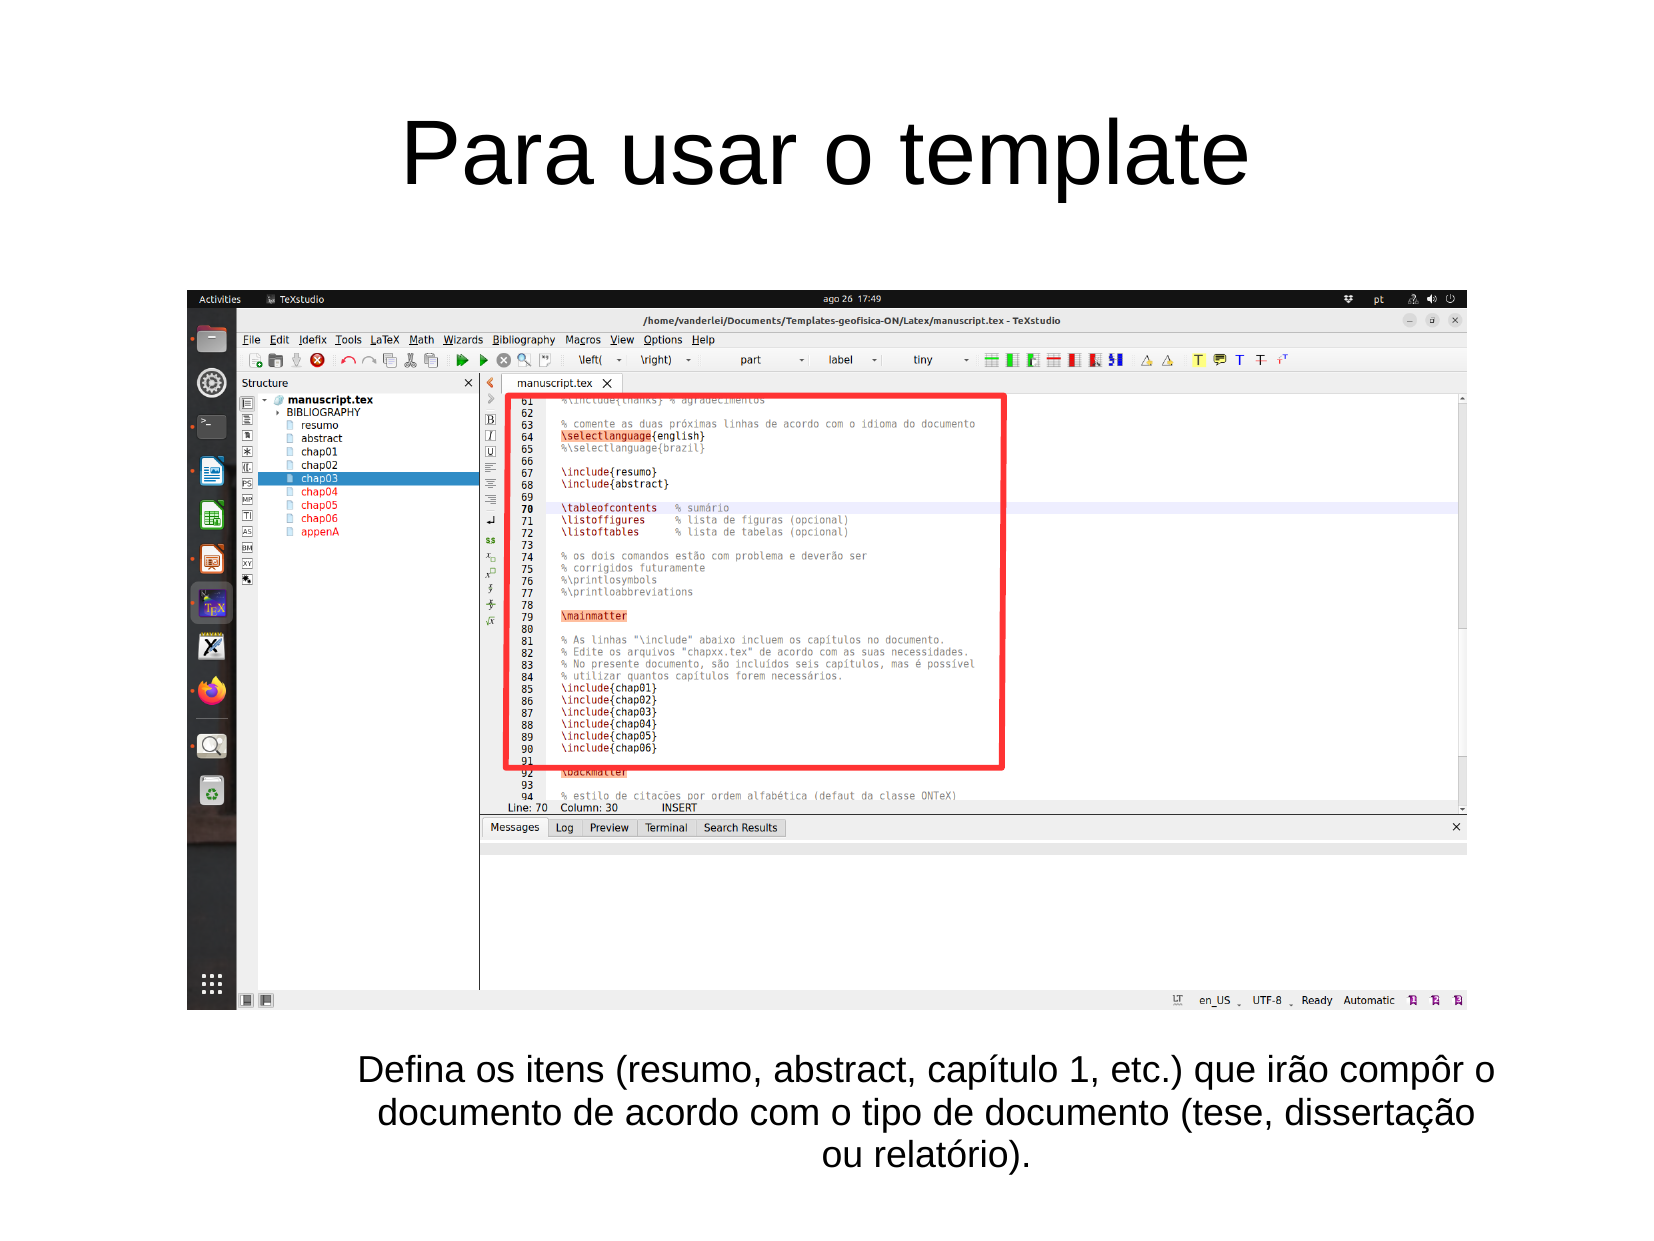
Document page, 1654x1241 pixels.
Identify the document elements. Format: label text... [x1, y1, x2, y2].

picture [187, 290, 1467, 1010]
title Para usar o template [82, 49, 1571, 257]
text_box Defina os itens (resumo, abstract, capítulo 1, etc.) que irão compôr o documento de acordo com o tipo de documento (tese, dissertação ou relatório). [342, 1041, 1512, 1183]
